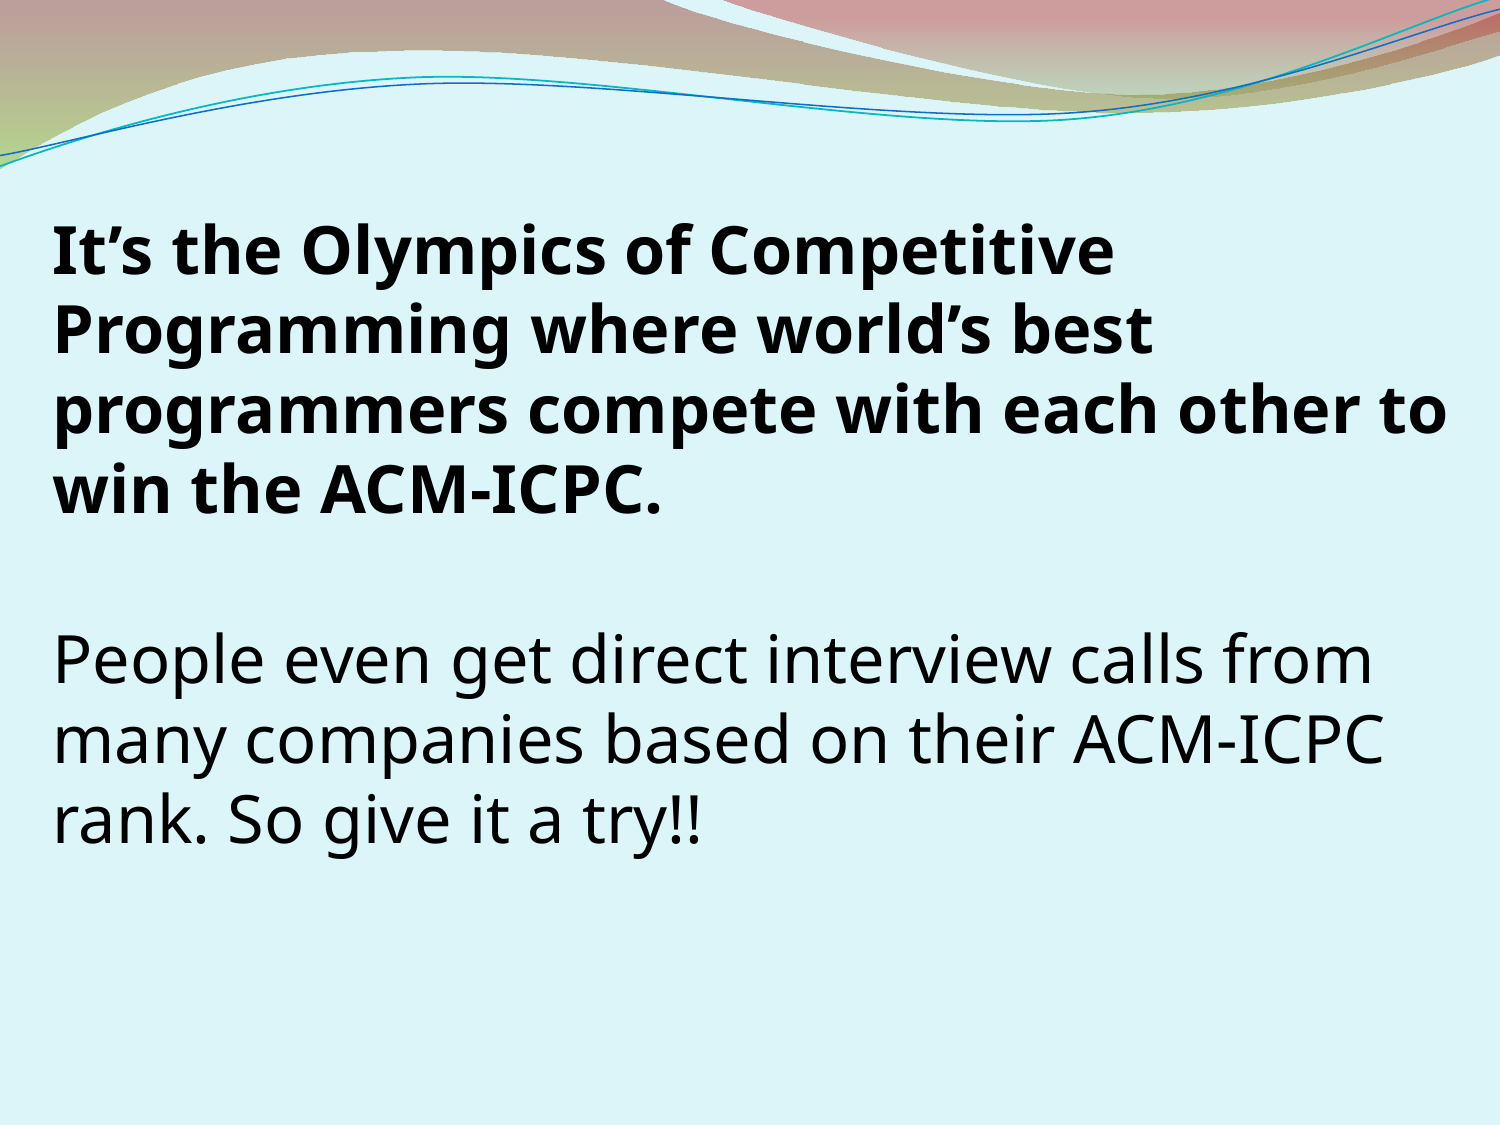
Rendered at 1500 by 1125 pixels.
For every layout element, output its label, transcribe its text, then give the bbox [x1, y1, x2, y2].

text_box It’s the Olympics of Competitive Programming where world’s best programmers compete with each other to win the ACM-ICPC. People even get direct interview calls from many companies based on their ACM-ICPC rank. So give it a try!! [37, 200, 1475, 1095]
